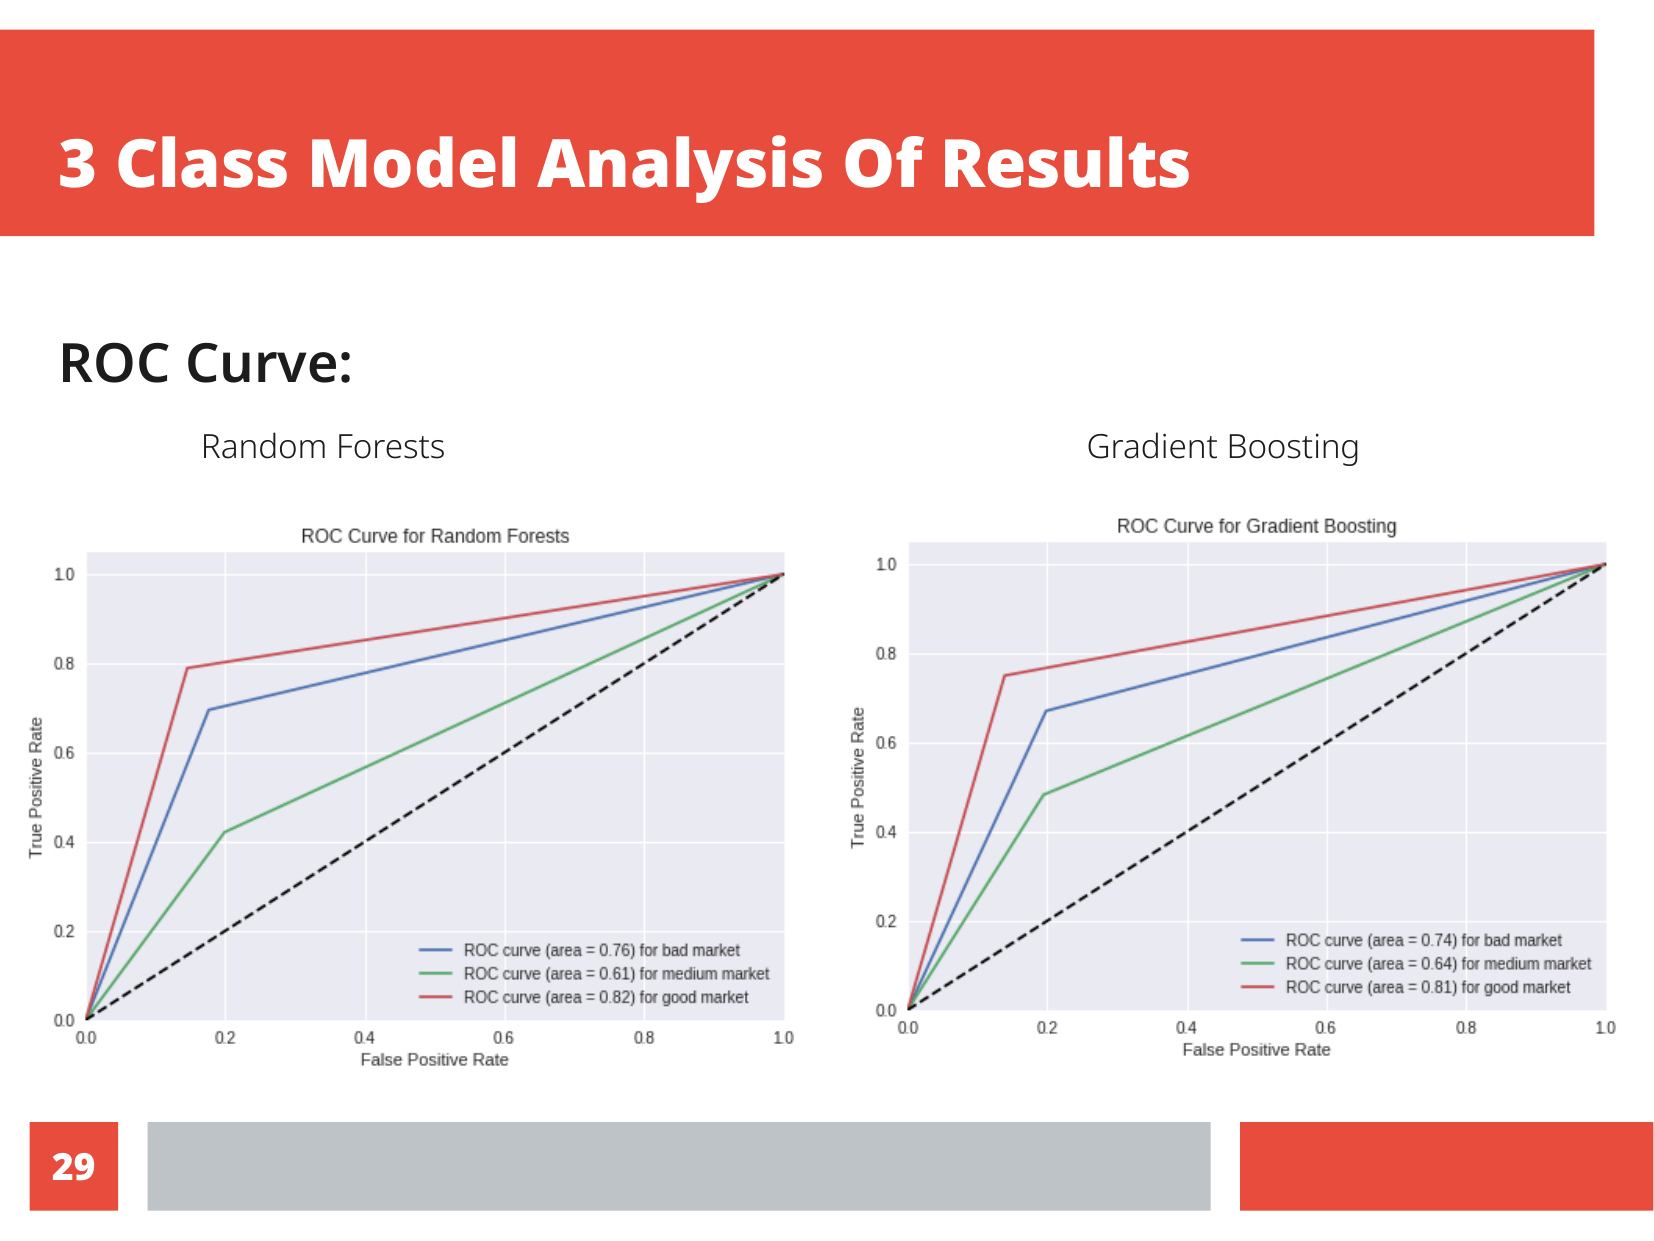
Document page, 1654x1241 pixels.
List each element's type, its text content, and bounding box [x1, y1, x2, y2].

list ROC Curve: Random Forests Gradient Boosting [59, 324, 1565, 1093]
picture [842, 508, 1627, 1070]
title 3 Class Model Analysis Of Results [59, 59, 1595, 207]
picture [20, 518, 805, 1080]
